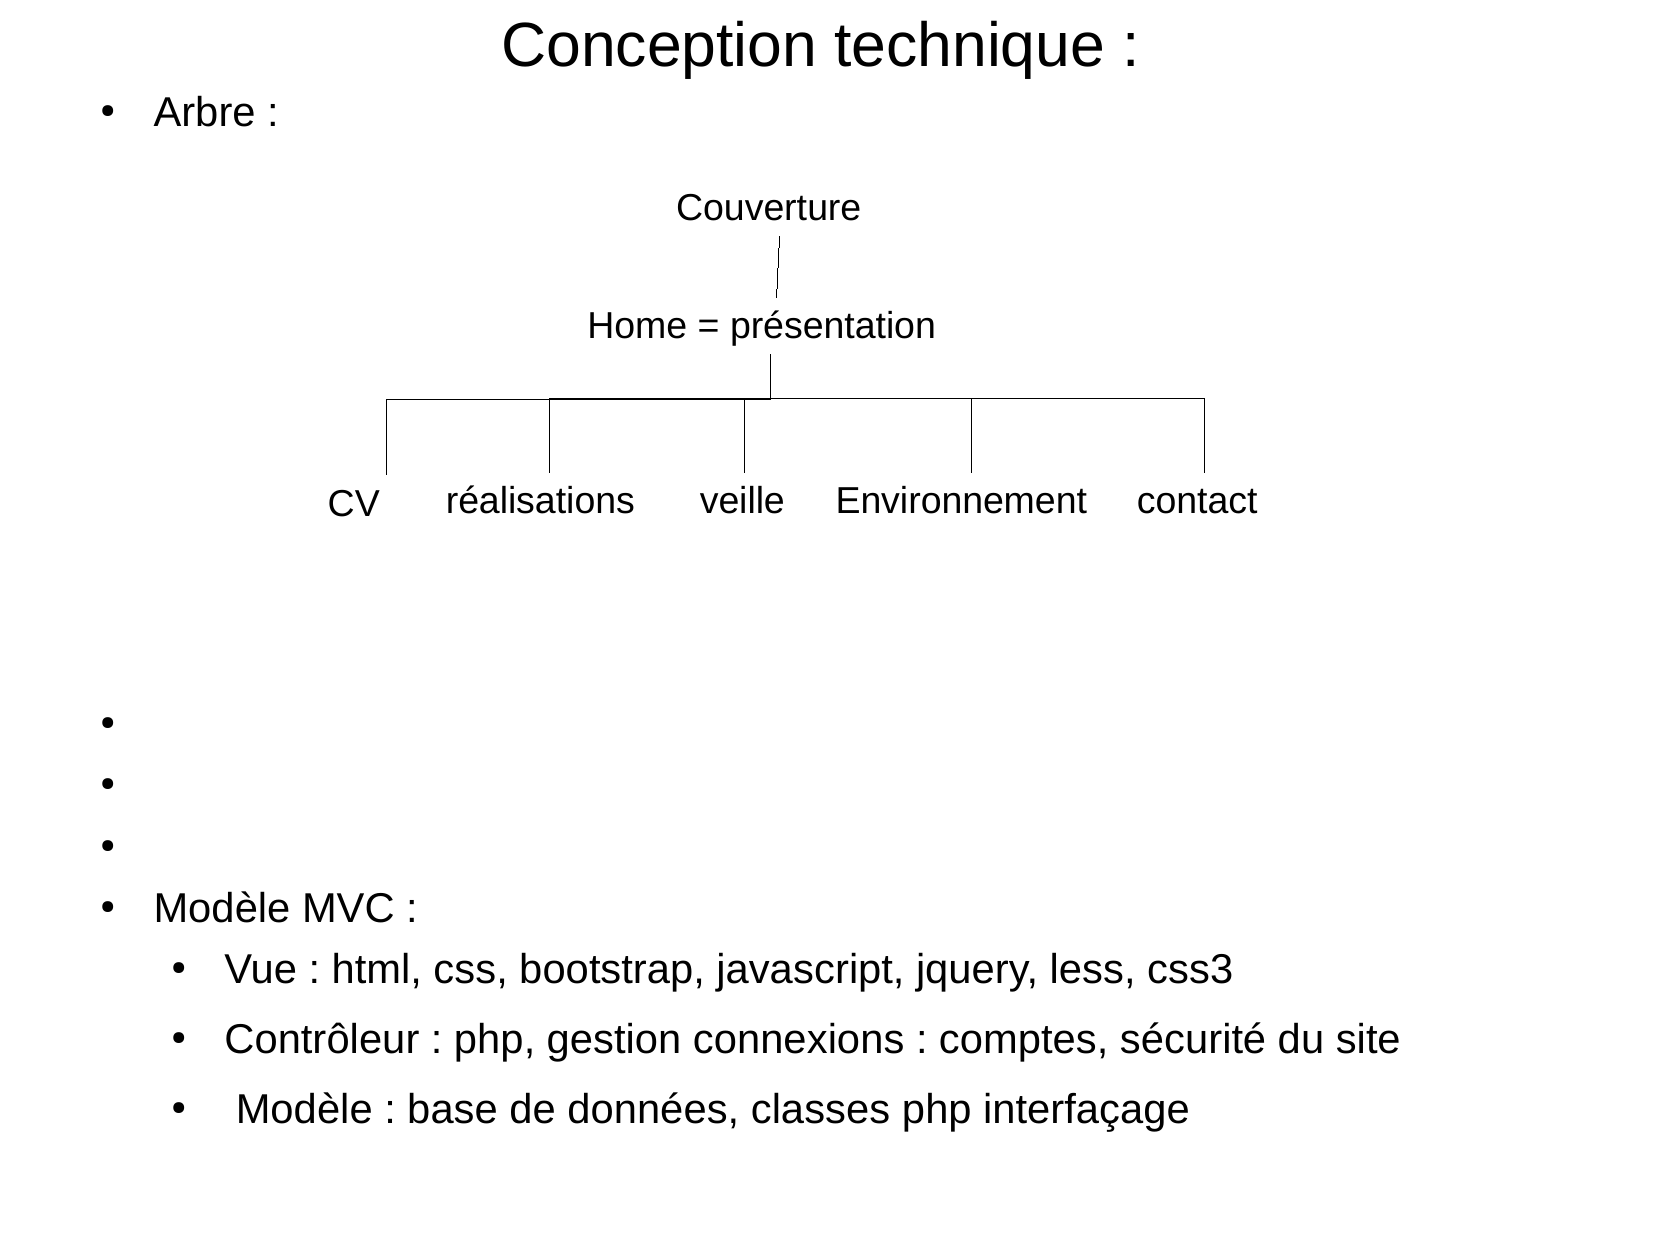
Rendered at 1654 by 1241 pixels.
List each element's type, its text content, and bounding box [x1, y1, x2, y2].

text_box Couverture [661, 179, 898, 237]
text_box contact [1122, 472, 1288, 530]
title Conception technique : [76, 0, 1565, 89]
text_box Environnement [820, 472, 1122, 530]
text_box veille [685, 472, 804, 530]
text_box réalisations [431, 472, 668, 530]
text_box CV [312, 474, 461, 532]
text_box Home = présentation [572, 297, 981, 355]
list Arbre : Modèle MVC : Vue : html, css, bootstrap, javascript, jquery, less, css3 Contrôleur : php, gestion connexions : comptes, sécurité du site Modèle : base de données, classes php interfaçage [82, 88, 1571, 1241]
